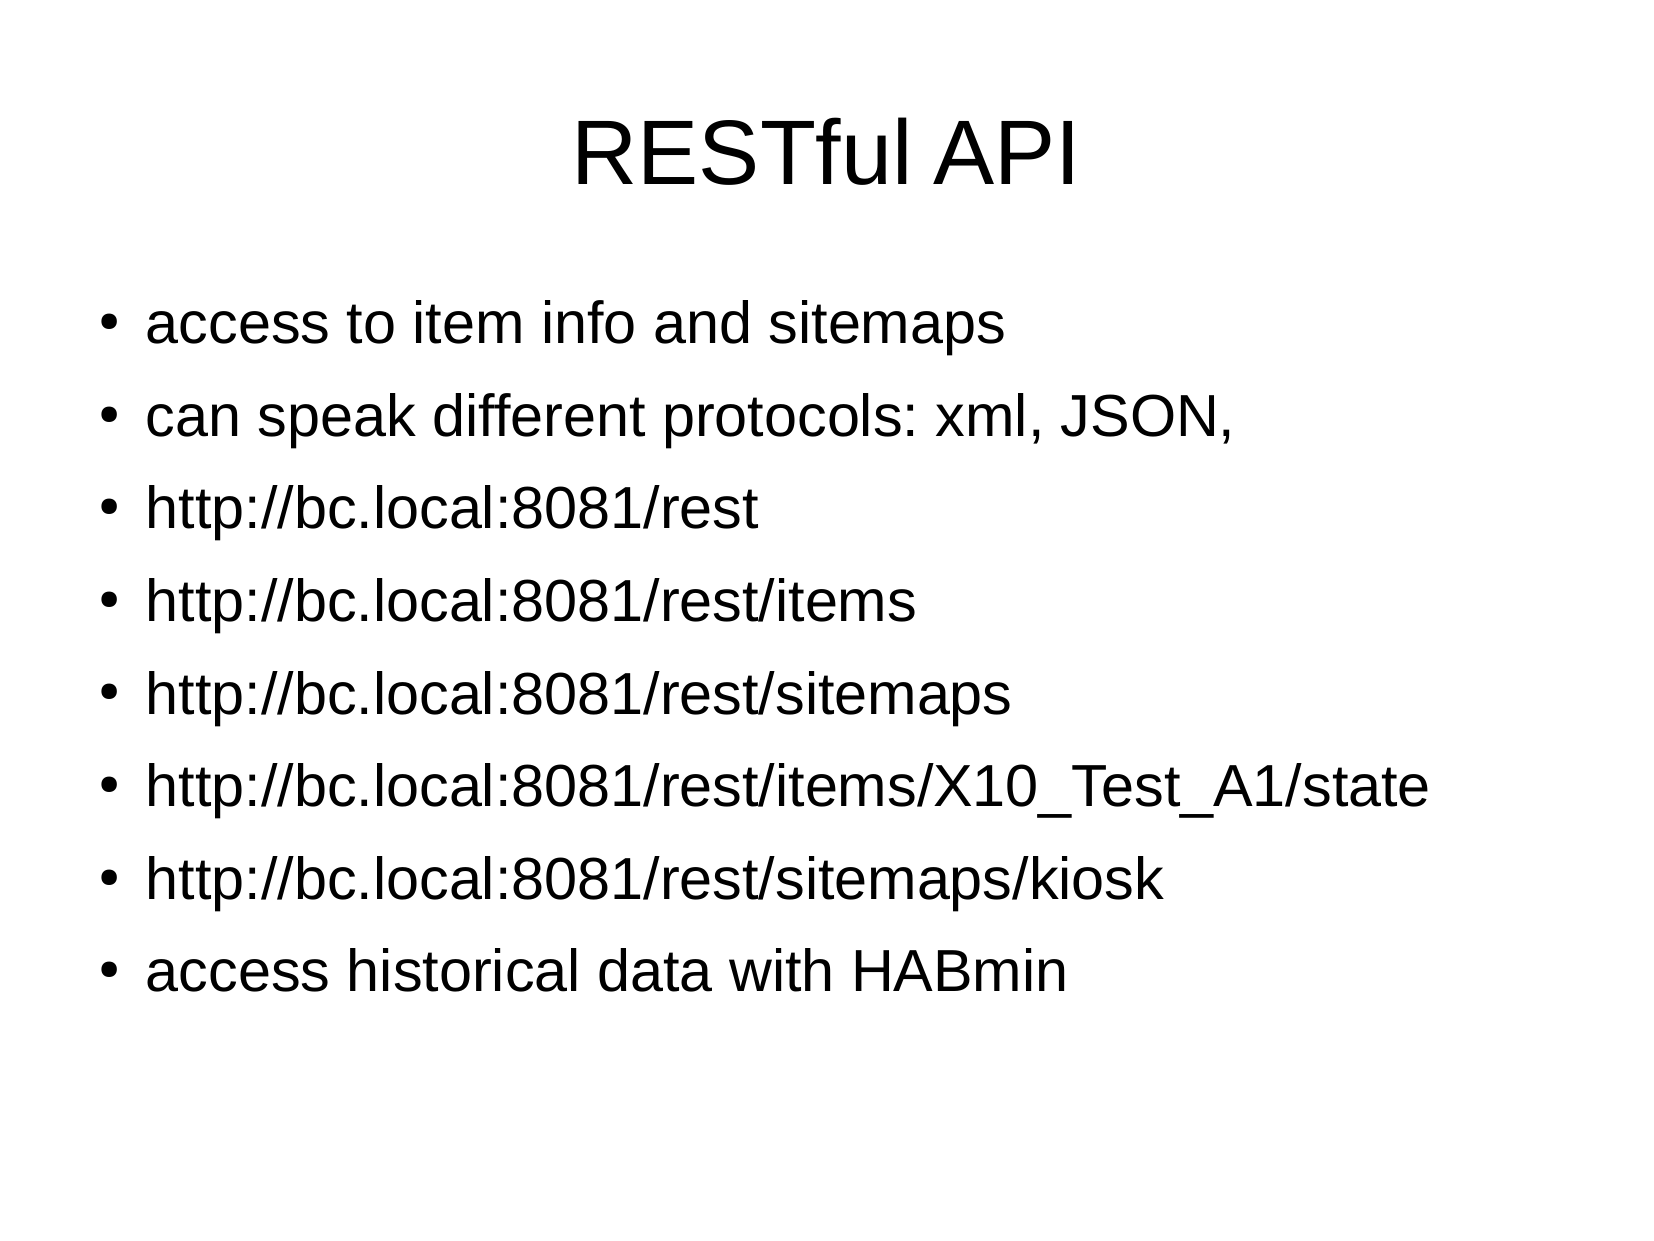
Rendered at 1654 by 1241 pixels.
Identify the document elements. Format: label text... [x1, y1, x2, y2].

title RESTful API [82, 49, 1571, 257]
list access to item info and sitemaps can speak different protocols: xml, JSON, http://bc.local:8081/rest http://bc.local:8081/rest/items http://bc.local:8081/rest/sitemaps http://bc.local:8081/rest/items/X10_Test_A1/state http://bc.local:8081/rest/sitemaps/kiosk access historical data with HABmin [82, 290, 1571, 1010]
